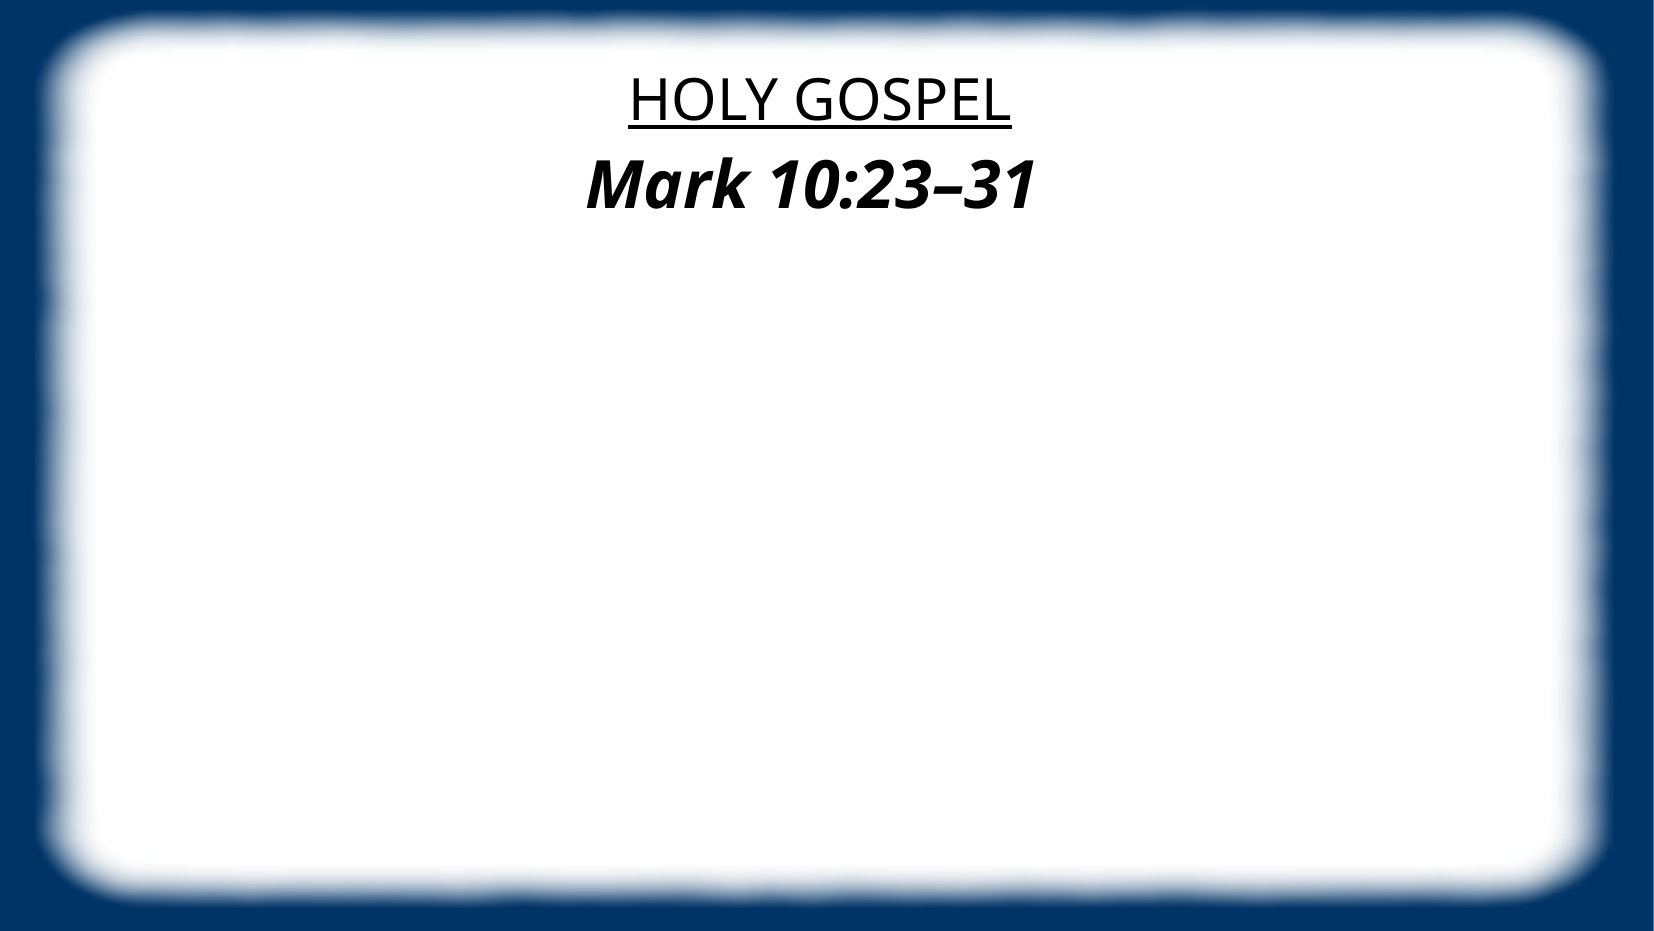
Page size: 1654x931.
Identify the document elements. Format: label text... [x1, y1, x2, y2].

text_box HOLY GOSPEL Mark 10:23–31 [85, 50, 1556, 232]
picture [0, 0, 1654, 931]
